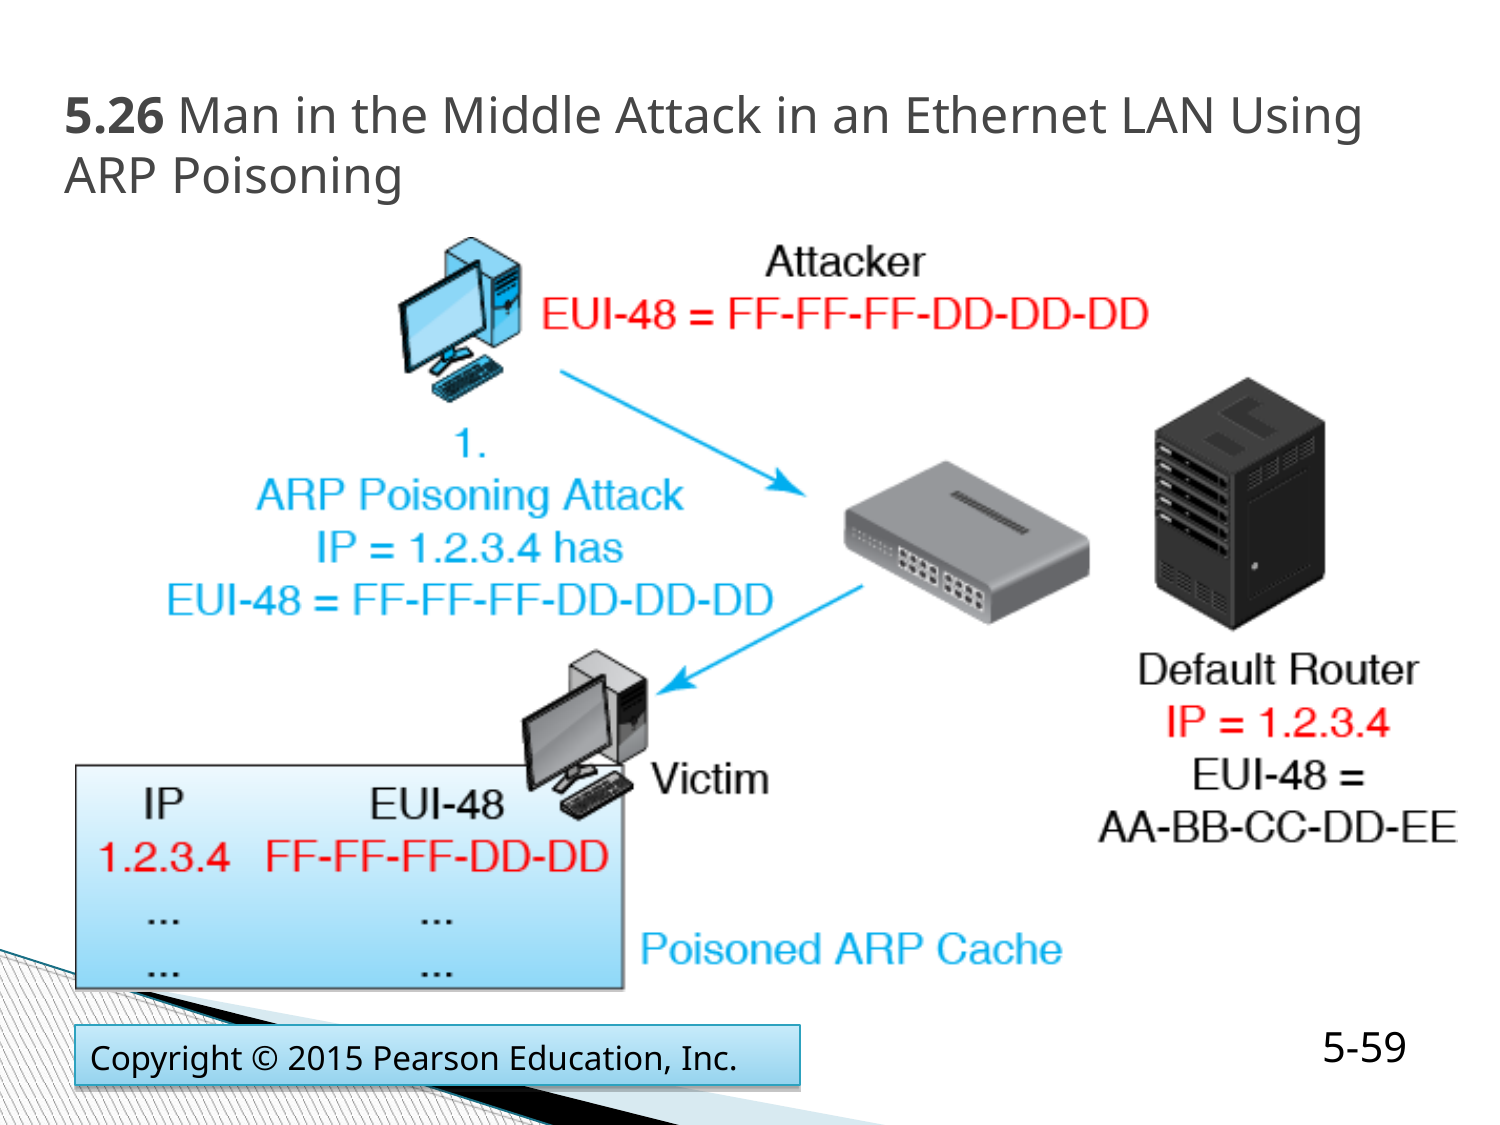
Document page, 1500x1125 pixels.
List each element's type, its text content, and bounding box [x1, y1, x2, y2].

title 5.26 Man in the Middle Attack in an Ethernet LAN Using ARP Poisoning [50, 50, 1400, 238]
picture [0, 237, 1458, 1125]
footer Copyright © 2015 Pearson Education, Inc. [75, 1025, 800, 1085]
slide_number 5-<number> [1262, 1025, 1423, 1085]
